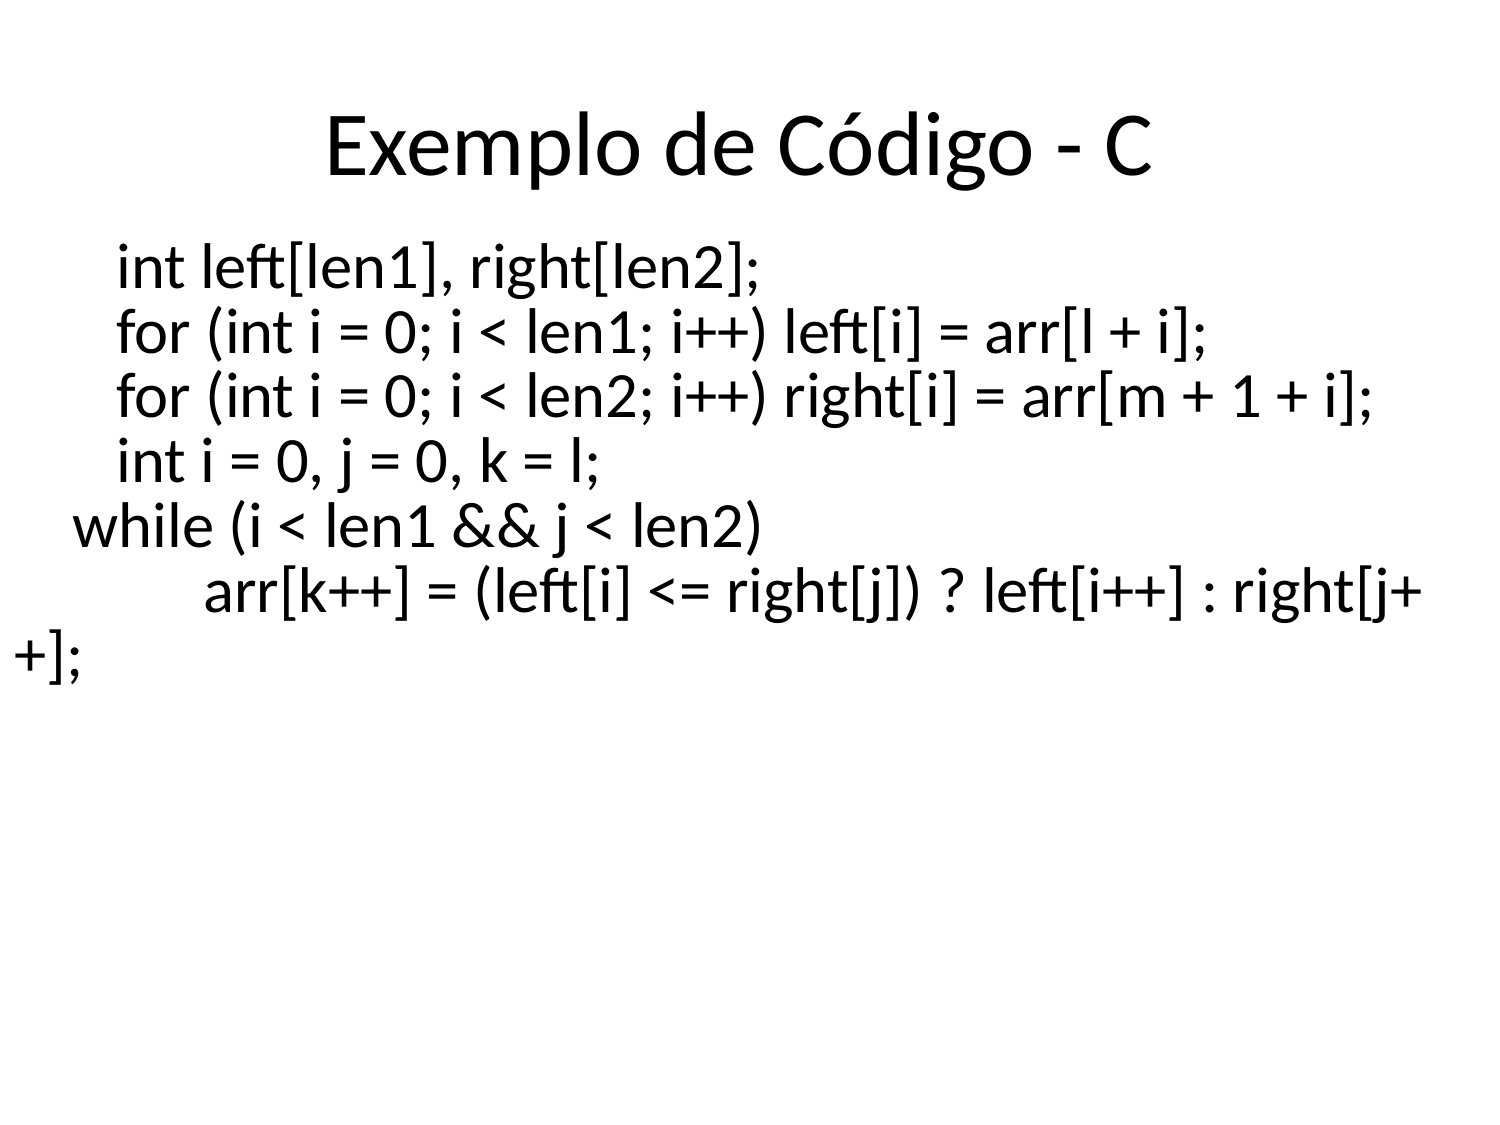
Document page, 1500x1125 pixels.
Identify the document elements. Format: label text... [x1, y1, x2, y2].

text_box int left[len1], right[len2]; for (int i = 0; i < len1; i++) left[i] = arr[l + i]; for (int i = 0; i < len2; i++) right[i] = arr[m + 1 + i]; int i = 0, j = 0, k = l; while (i < len1 && j < len2) arr[k++] = (left[i] <= right[j]) ? left[i++] : right[j++]; [0, 232, 1500, 1125]
title Exemplo de Código - C [75, 45, 1425, 232]
